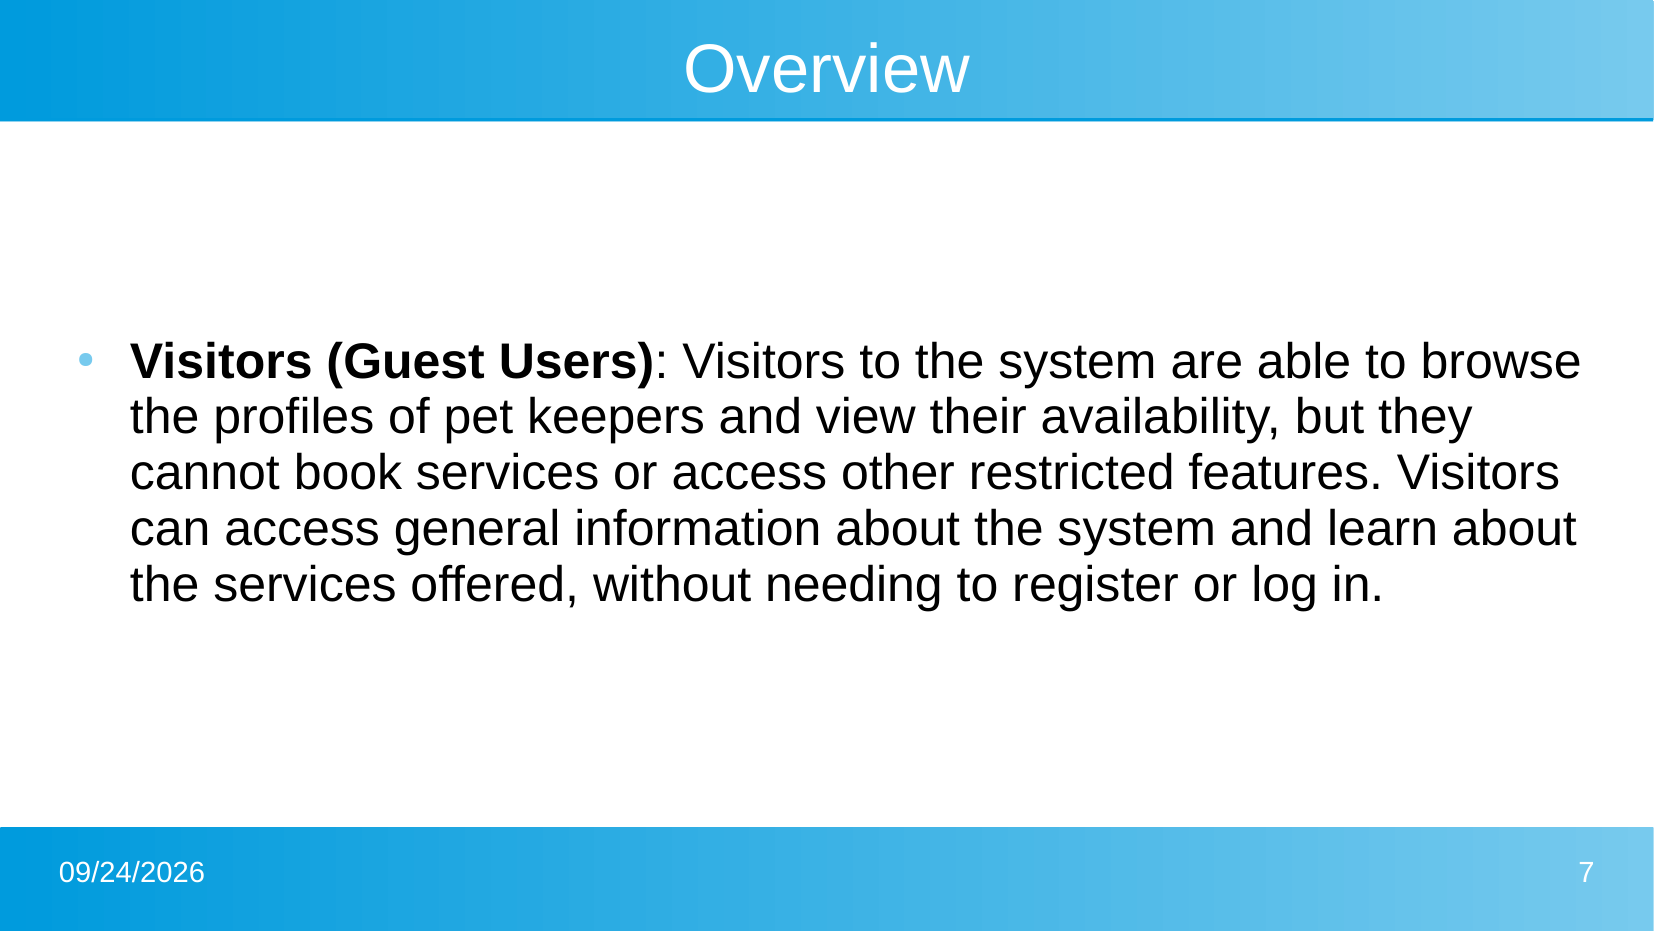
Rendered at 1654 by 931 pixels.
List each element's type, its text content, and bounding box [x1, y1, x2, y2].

list Visitors (Guest Users): Visitors to the system are able to browse the profiles of pet keepers and view their availability, but they cannot book services or access other restricted features. Visitors can access general information about the system and learn about the services offered, without needing to register or log in. [59, 177, 1595, 768]
title Overview [59, 29, 1595, 108]
